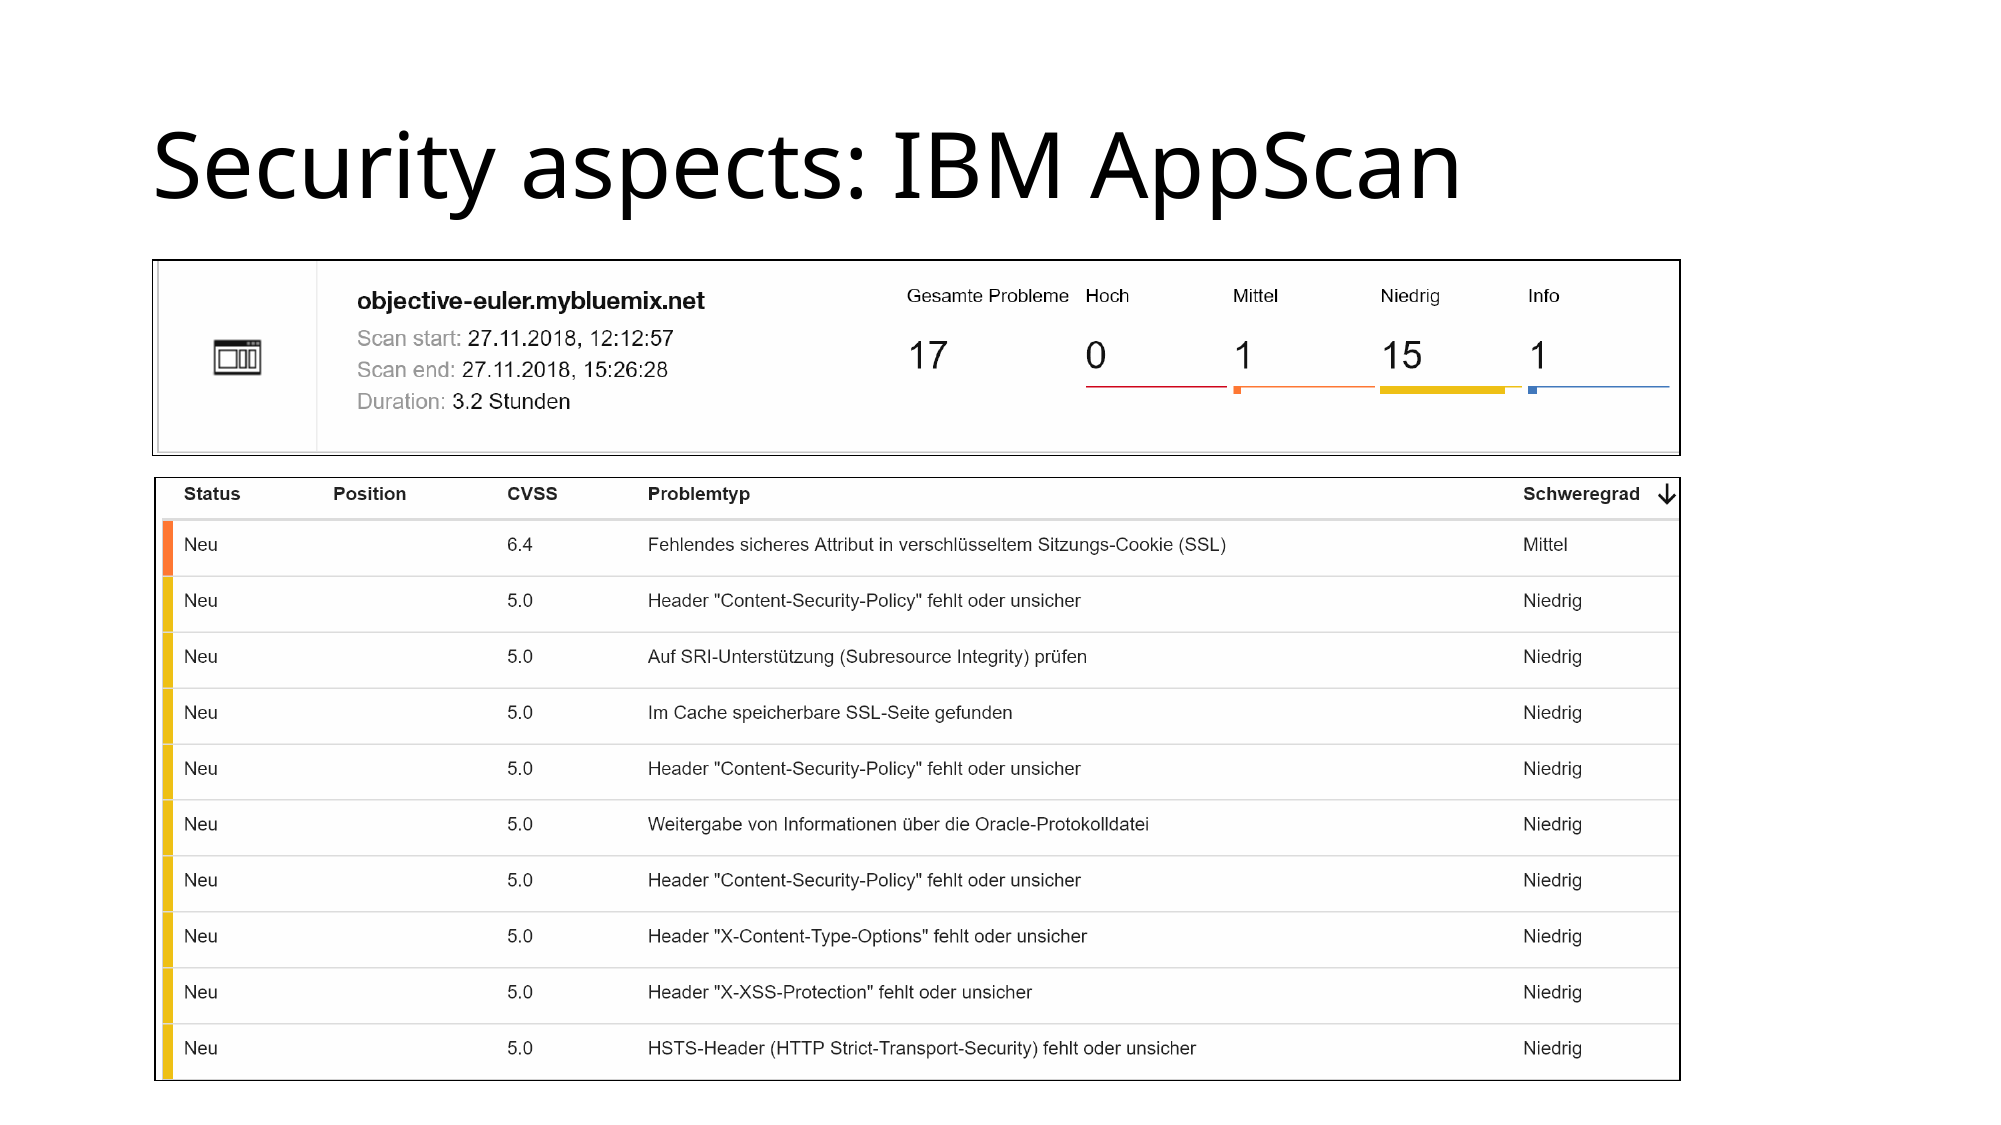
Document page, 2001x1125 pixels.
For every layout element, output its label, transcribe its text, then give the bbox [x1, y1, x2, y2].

picture [155, 478, 1680, 1080]
title Security aspects: IBM AppScan [137, 59, 1863, 278]
picture [153, 260, 1680, 455]
